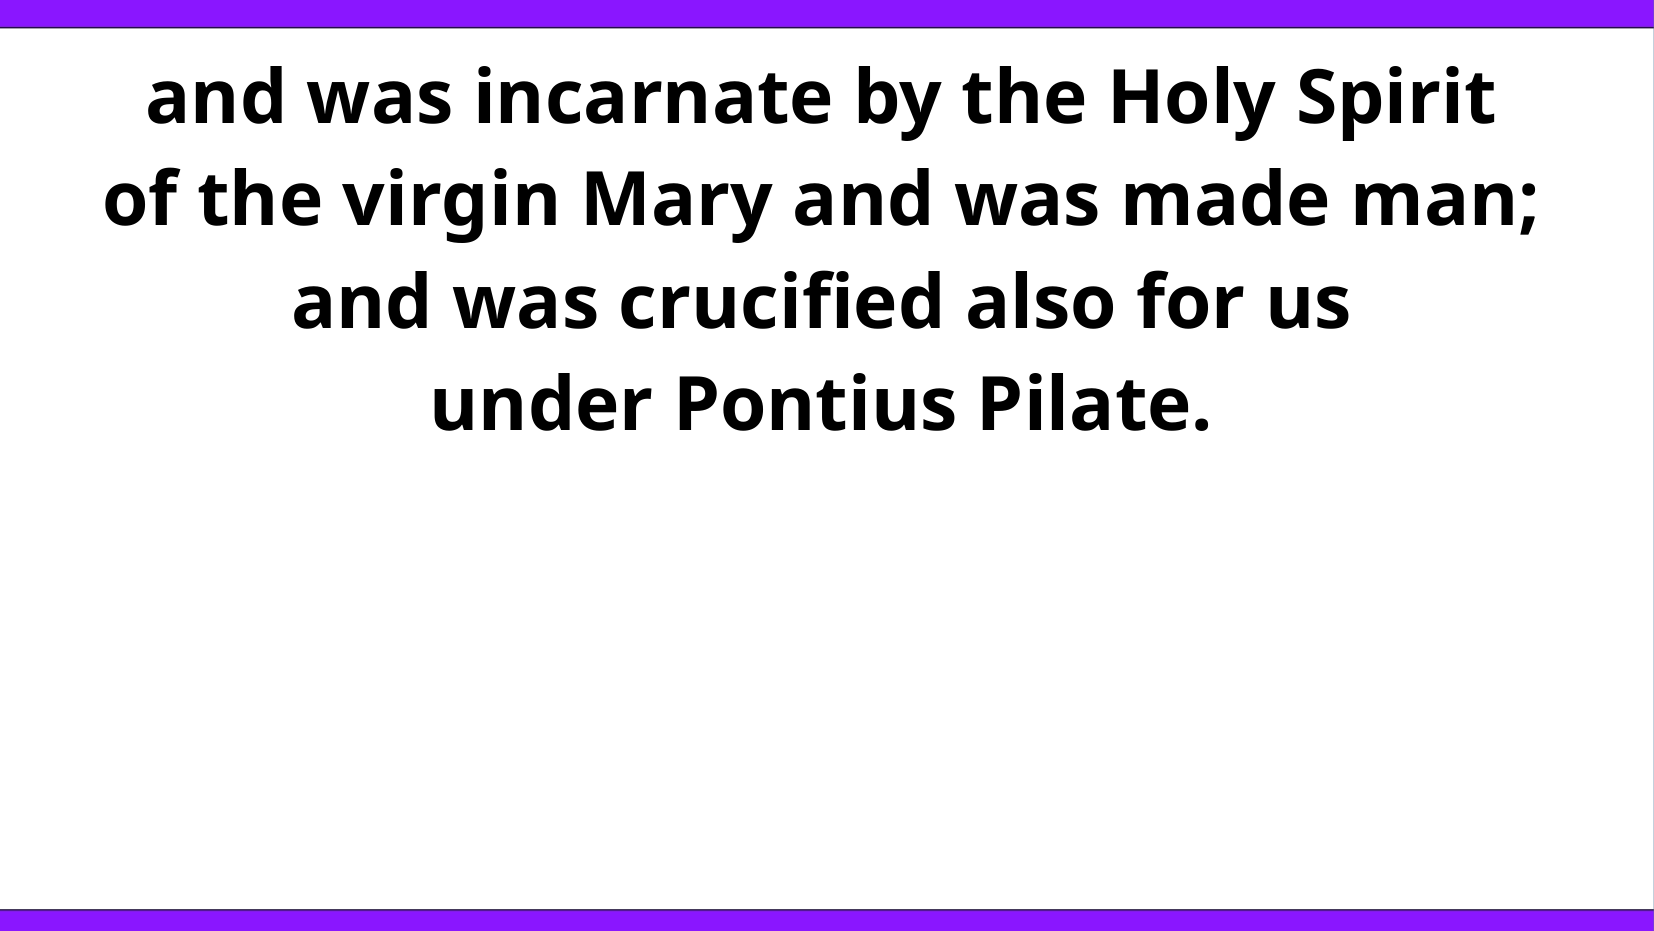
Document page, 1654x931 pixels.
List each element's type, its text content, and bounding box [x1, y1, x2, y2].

text_box and was incarnate by the Holy Spirit of the virgin Mary and was made man; and was crucified also for us under Pontius Pilate. [49, 35, 1595, 451]
picture [0, 0, 1654, 931]
